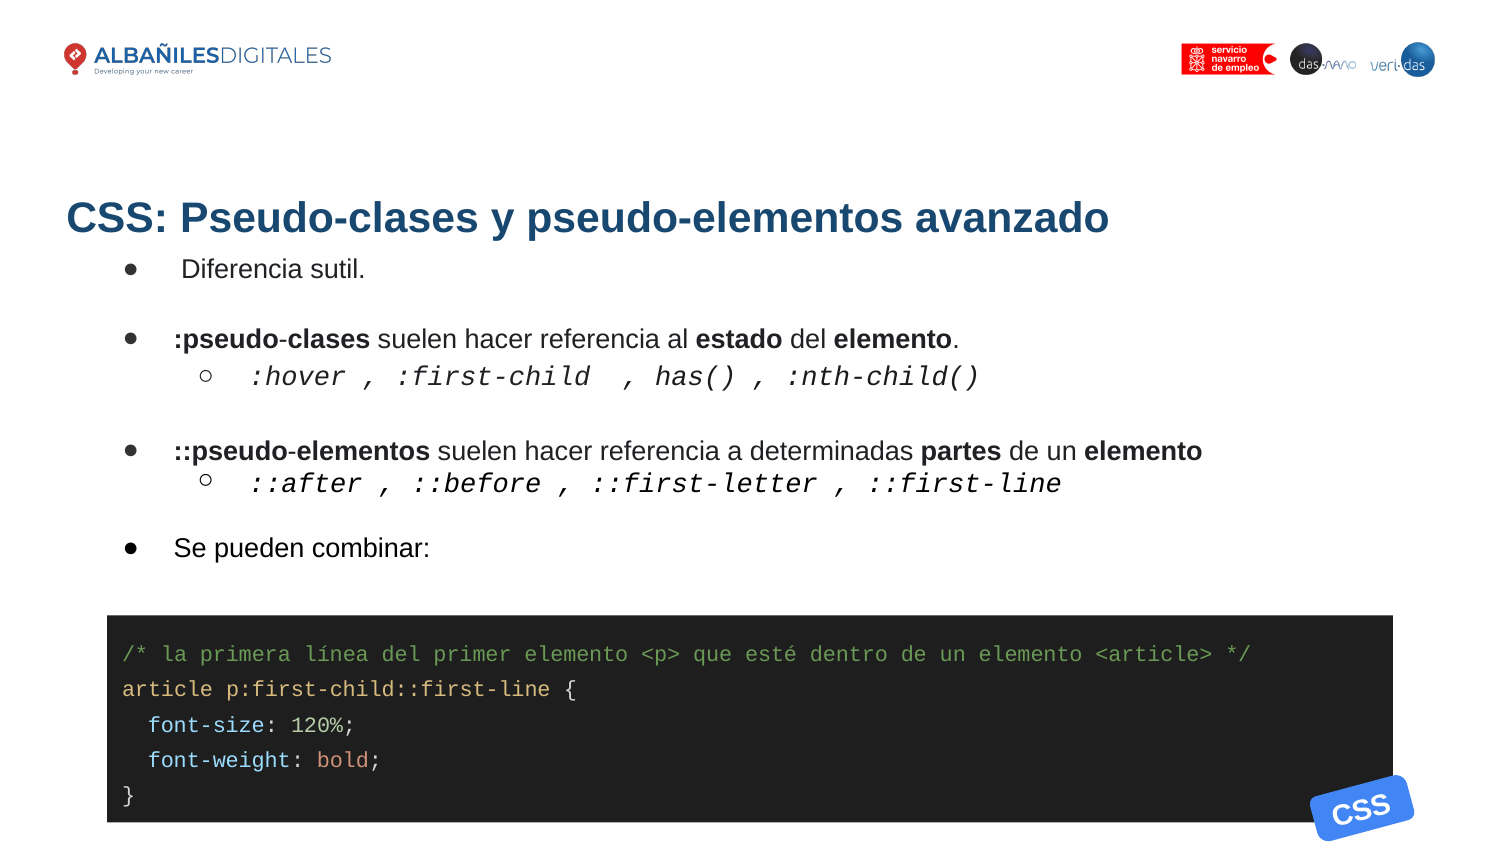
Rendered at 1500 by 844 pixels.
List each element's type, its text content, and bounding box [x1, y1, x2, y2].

text_box CSS: Pseudo-clases y pseudo-elementos avanzado [66, 179, 1303, 318]
picture [1290, 43, 1356, 75]
text_box Diferencia sutil. :pseudo-clases suelen hacer referencia al estado del elemento. :hover , :first-child , has() , :nth-child() ::pseudo-elementos suelen hacer referencia a determinadas partes de un elemento ::after , ::before , ::first-letter , ::first-line Se pueden combinar: [83, 231, 1343, 611]
picture [1181, 43, 1277, 75]
text_box /* la primera línea del primer elemento <p> que esté dentro de un elemento <article> */ article p:first-child::first-line { font-size: 120%; font-weight: bold; } [107, 615, 1393, 823]
picture [64, 43, 332, 75]
picture [1370, 42, 1435, 77]
text_box CSS [1310, 775, 1415, 842]
